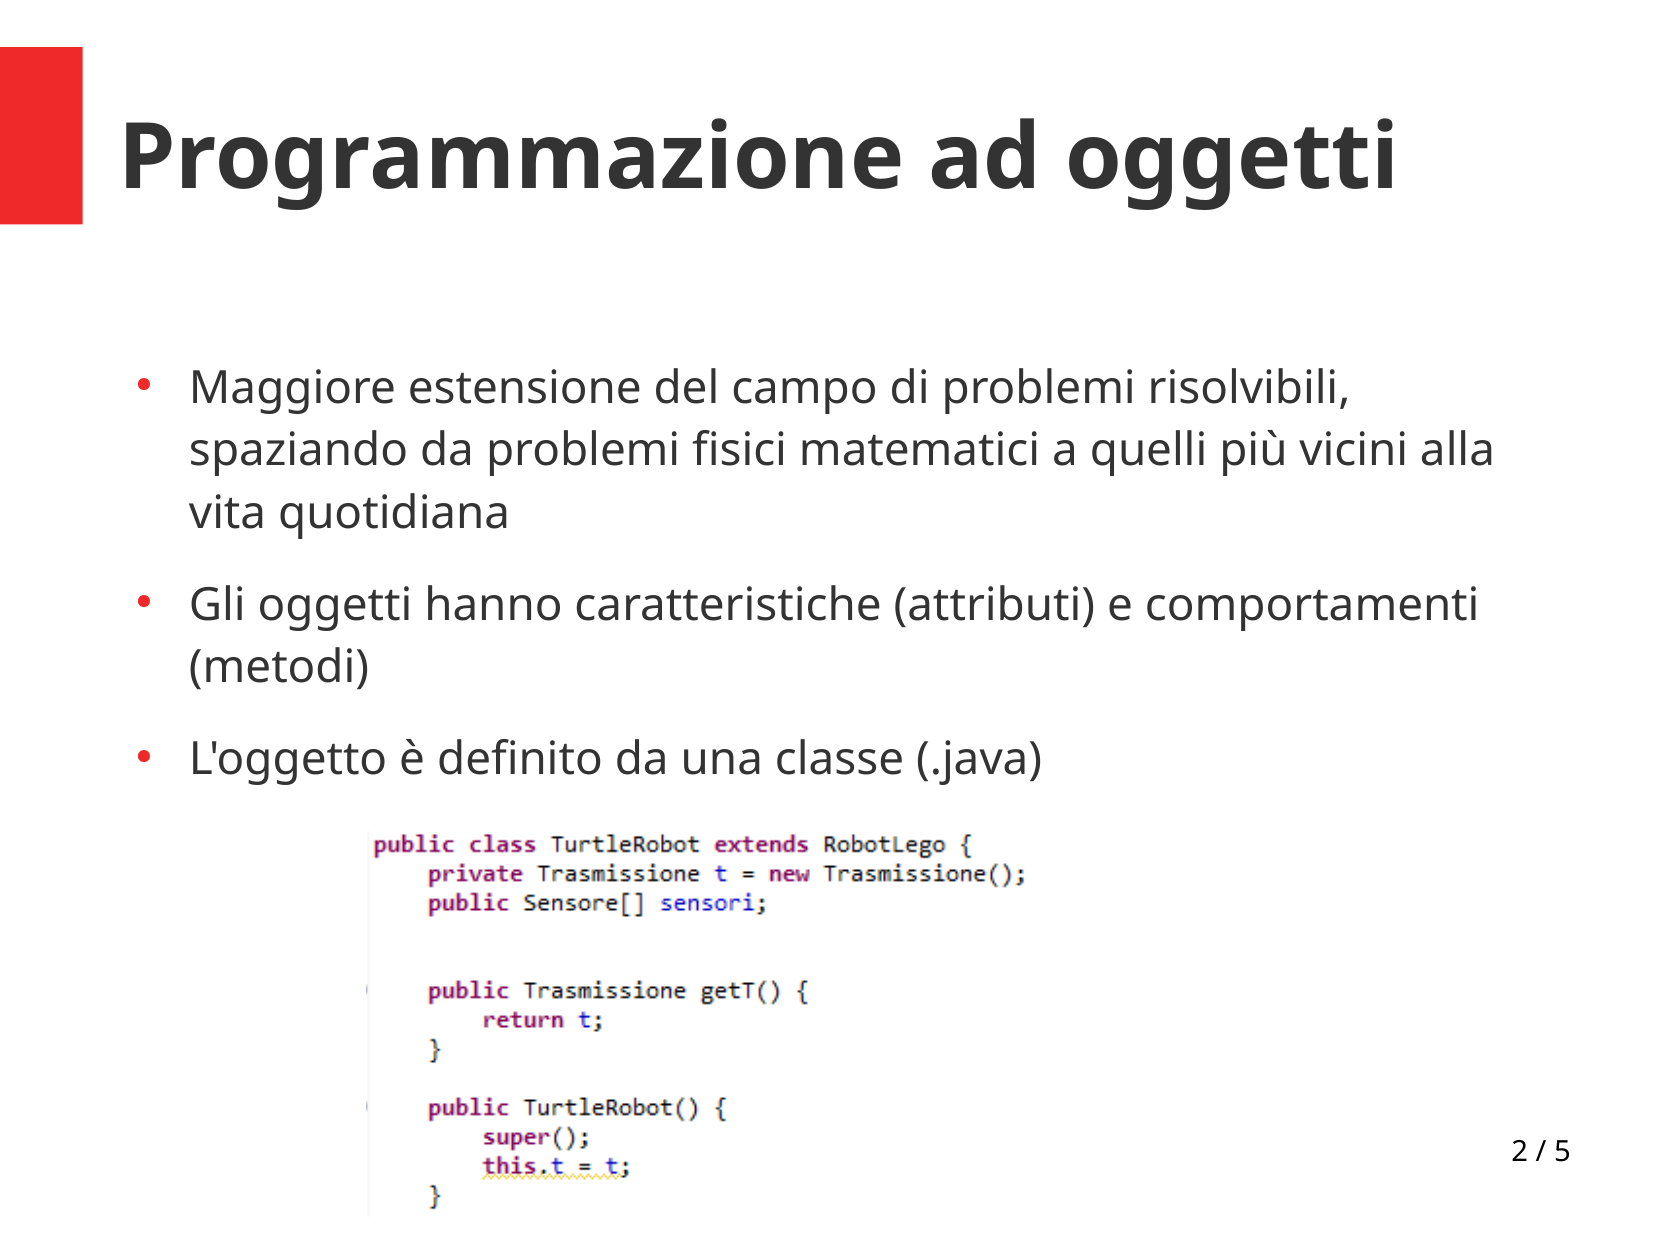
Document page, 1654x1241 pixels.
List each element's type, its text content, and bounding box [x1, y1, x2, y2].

list Maggiore estensione del campo di problemi risolvibili, spaziando da problemi fisici matematici a quelli più vicini alla vita quotidiana Gli oggetti hanno caratteristiche (attributi) e comportamenti (metodi) L'oggetto è definito da una classe (.java) [118, 354, 1536, 709]
title Programmazione ad oggetti [118, 49, 1571, 257]
picture [366, 831, 1028, 1217]
